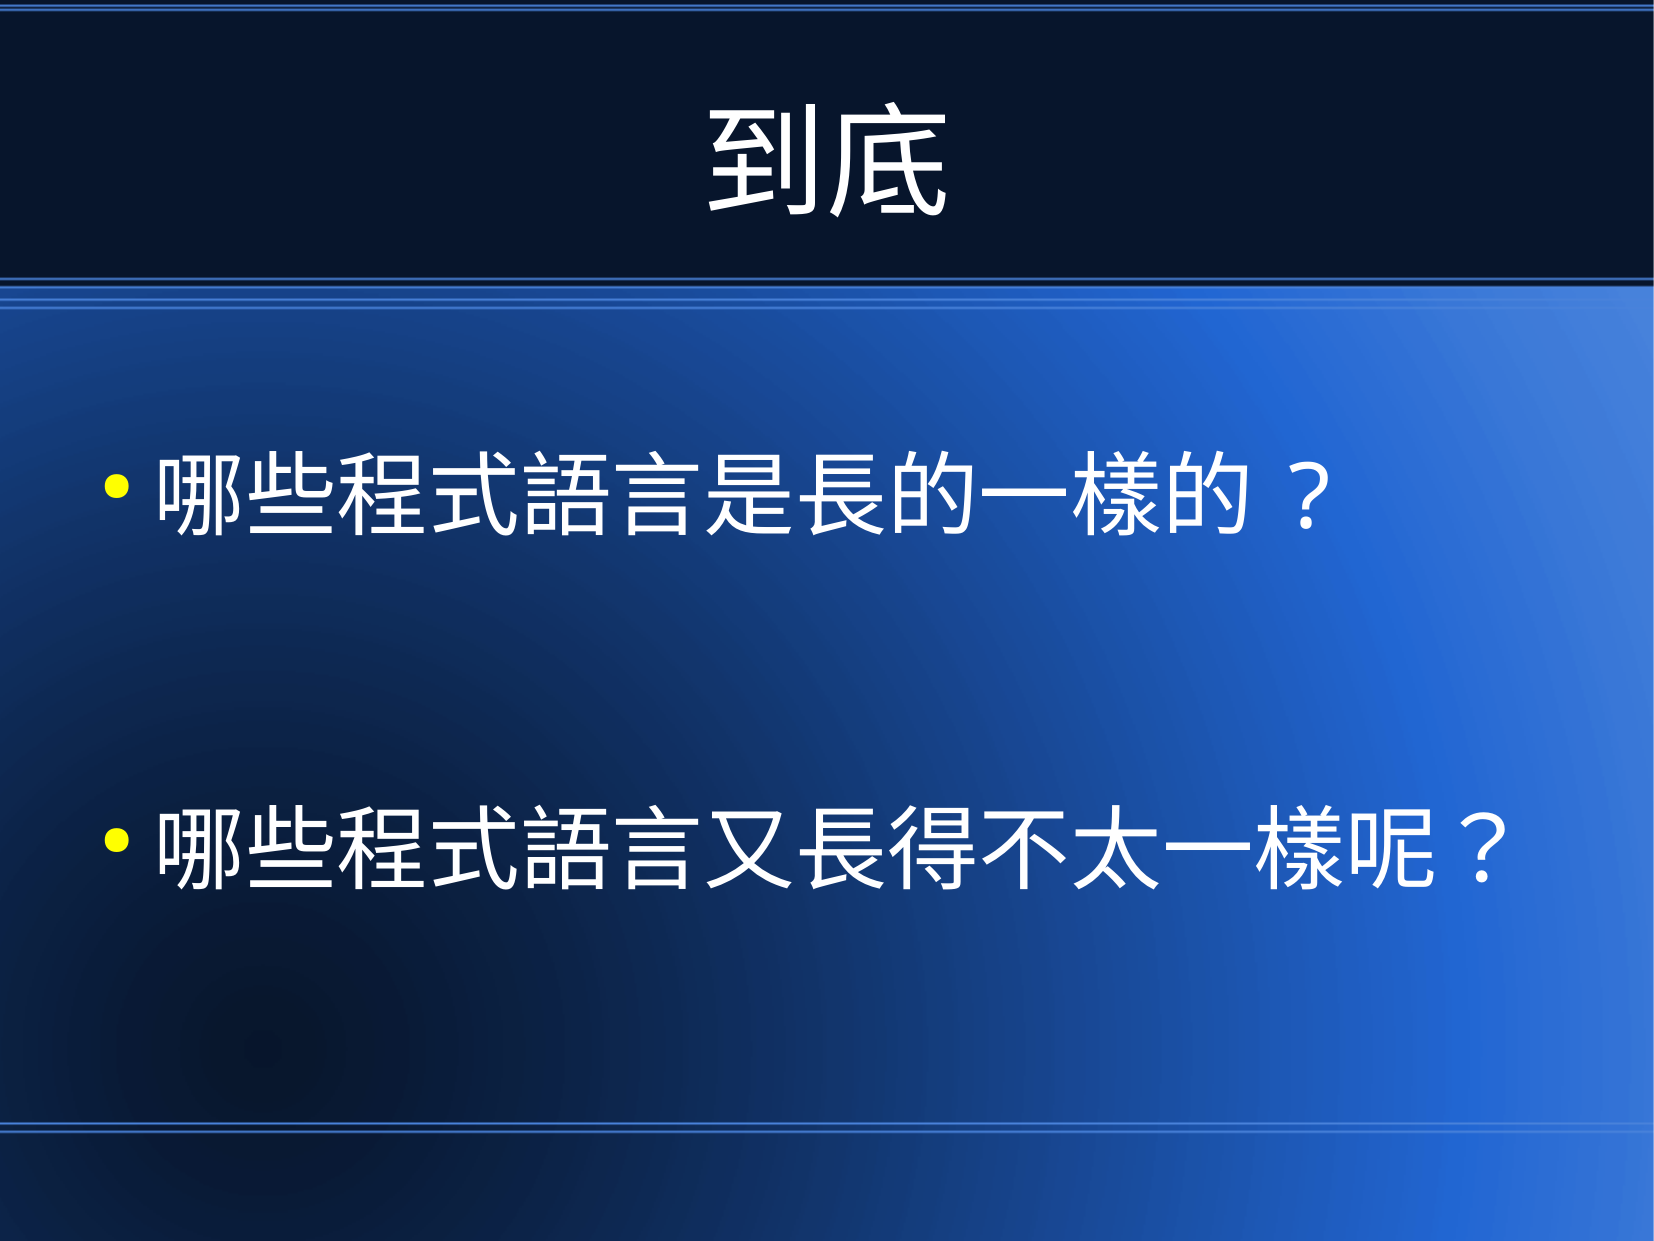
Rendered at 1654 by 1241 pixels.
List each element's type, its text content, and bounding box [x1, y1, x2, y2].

list 哪些程式語言是長的一樣的? 哪些程式語言又長得不太一樣呢？ [82, 355, 1571, 1241]
picture [0, 0, 1654, 1241]
title 到底 [82, 49, 1571, 257]
